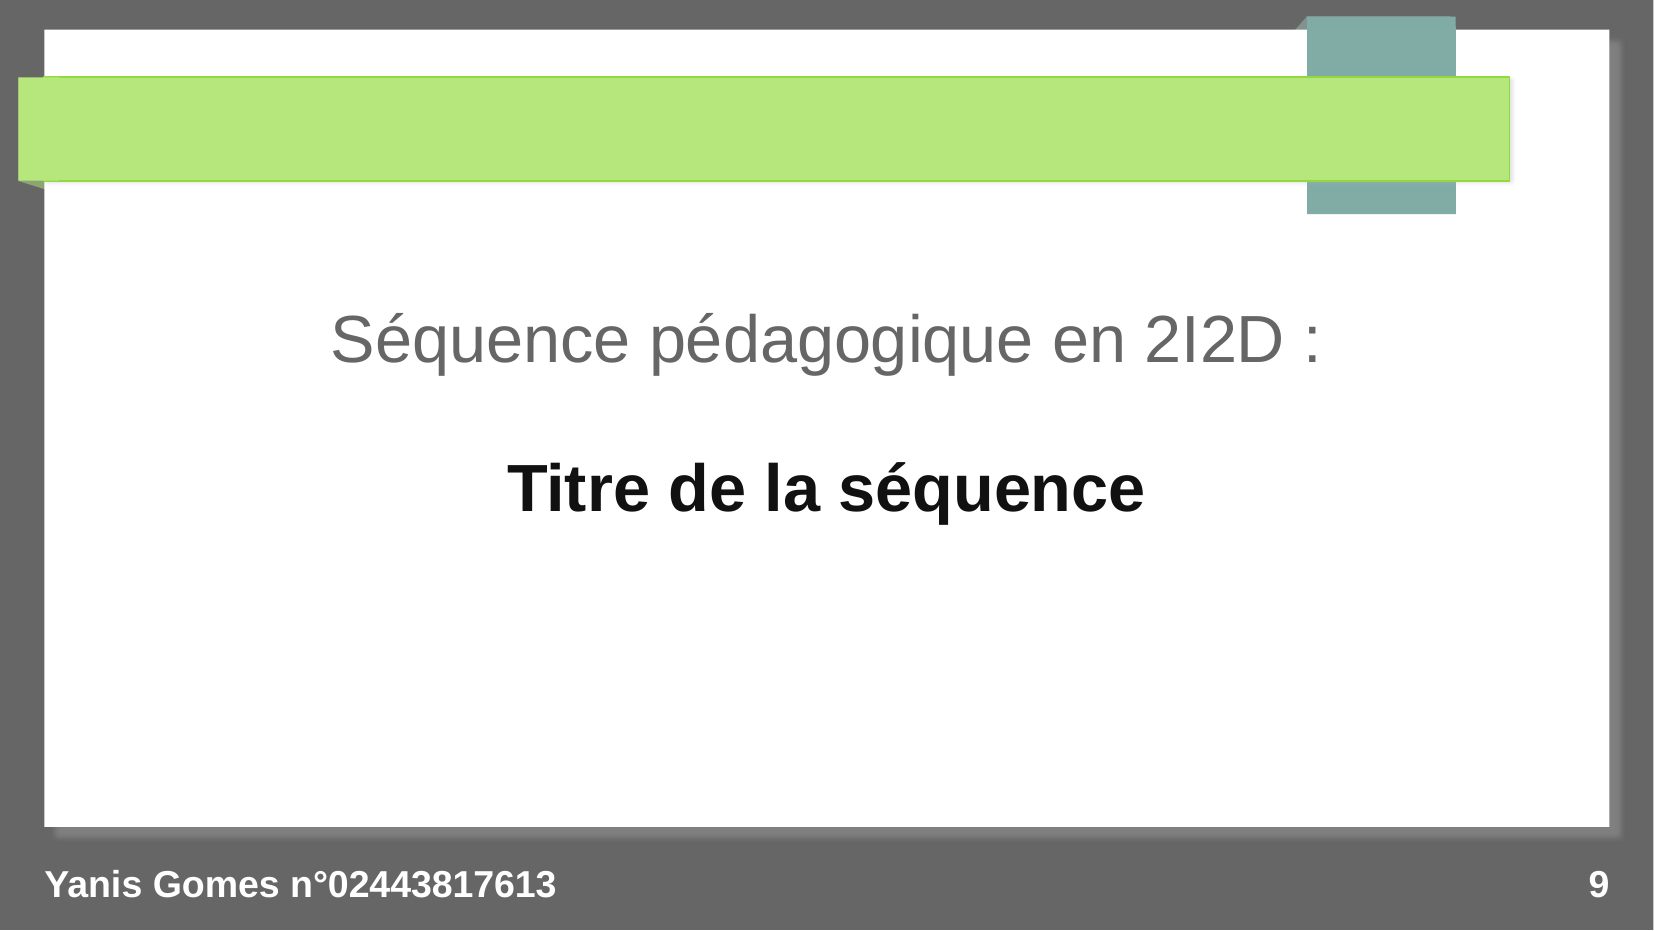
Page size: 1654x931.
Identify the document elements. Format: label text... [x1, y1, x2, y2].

text_box Yanis Gomes n°02443817613 [29, 856, 680, 916]
subtitle Séquence pédagogique en 2I2D : Titre de la séquence [88, 221, 1565, 813]
text_box <numéro> [974, 856, 1625, 916]
